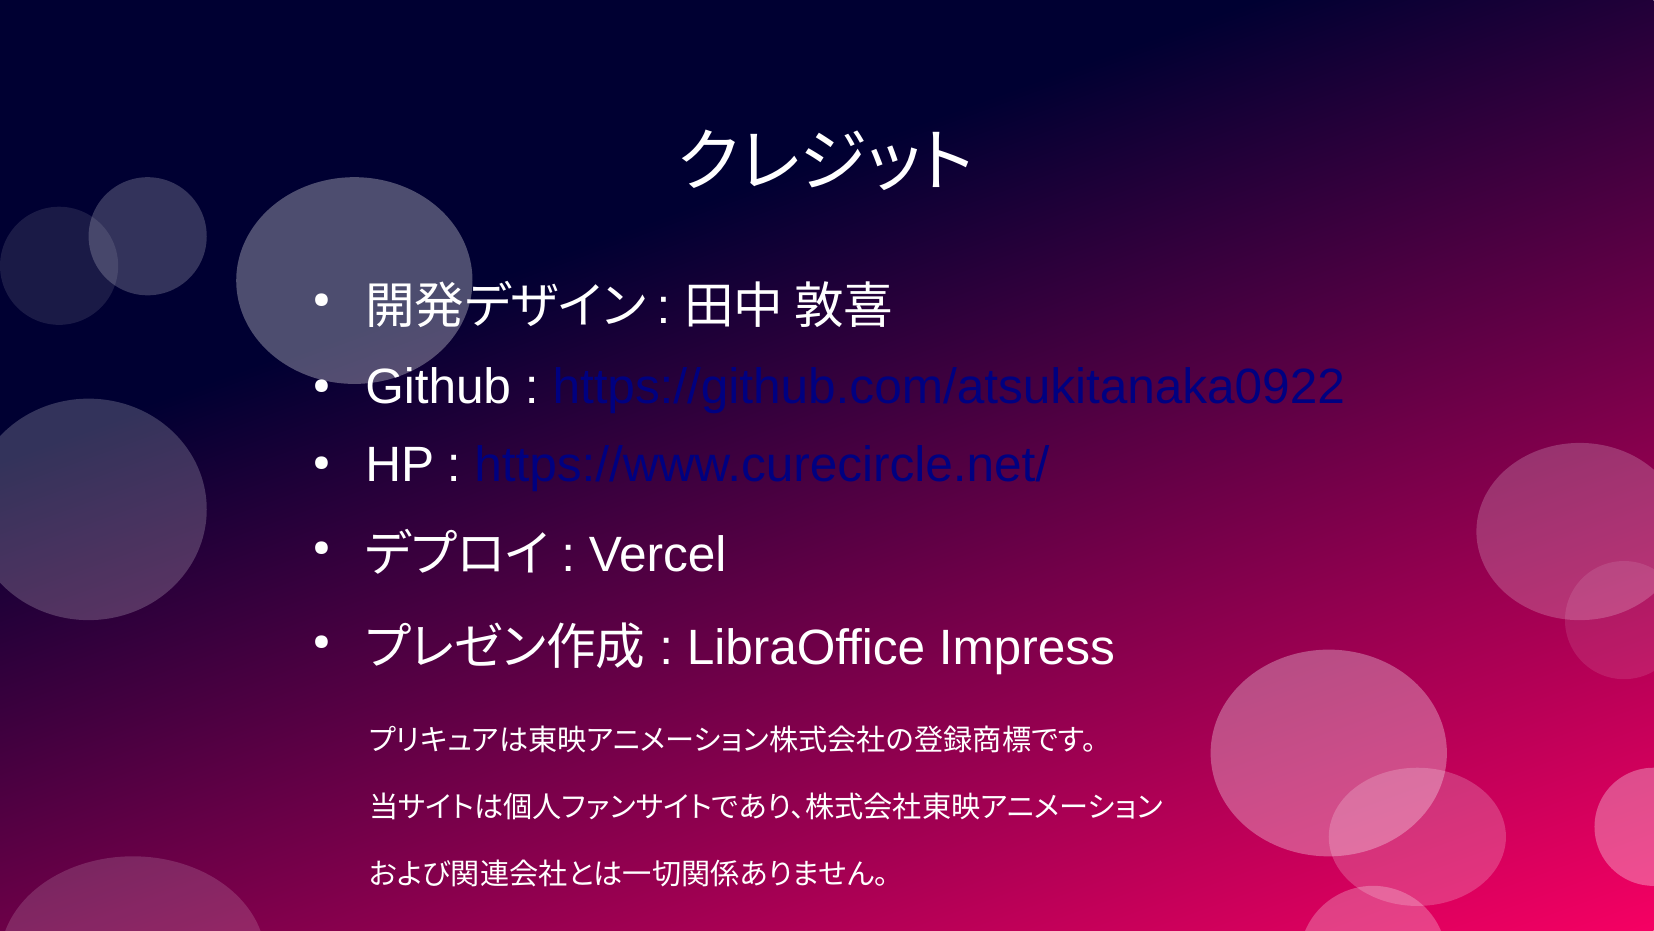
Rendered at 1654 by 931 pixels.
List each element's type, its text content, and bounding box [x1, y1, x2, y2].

list 開発デザイン : 田中 敦喜 Github : https://github.com/atsukitanaka0922 HP : https://www.curecircle.net/ デプロイ : Vercel プレゼン作成 : LibraOffice Impress [295, 265, 1388, 680]
title クレジット [88, 73, 1565, 237]
text_box プリキュアは東映アニメーション株式会社の登録商標です。 当サイトは個人ファンサイトであり、株式会社東映アニメーション および関連会社とは一切関係ありません。 [354, 708, 1270, 931]
